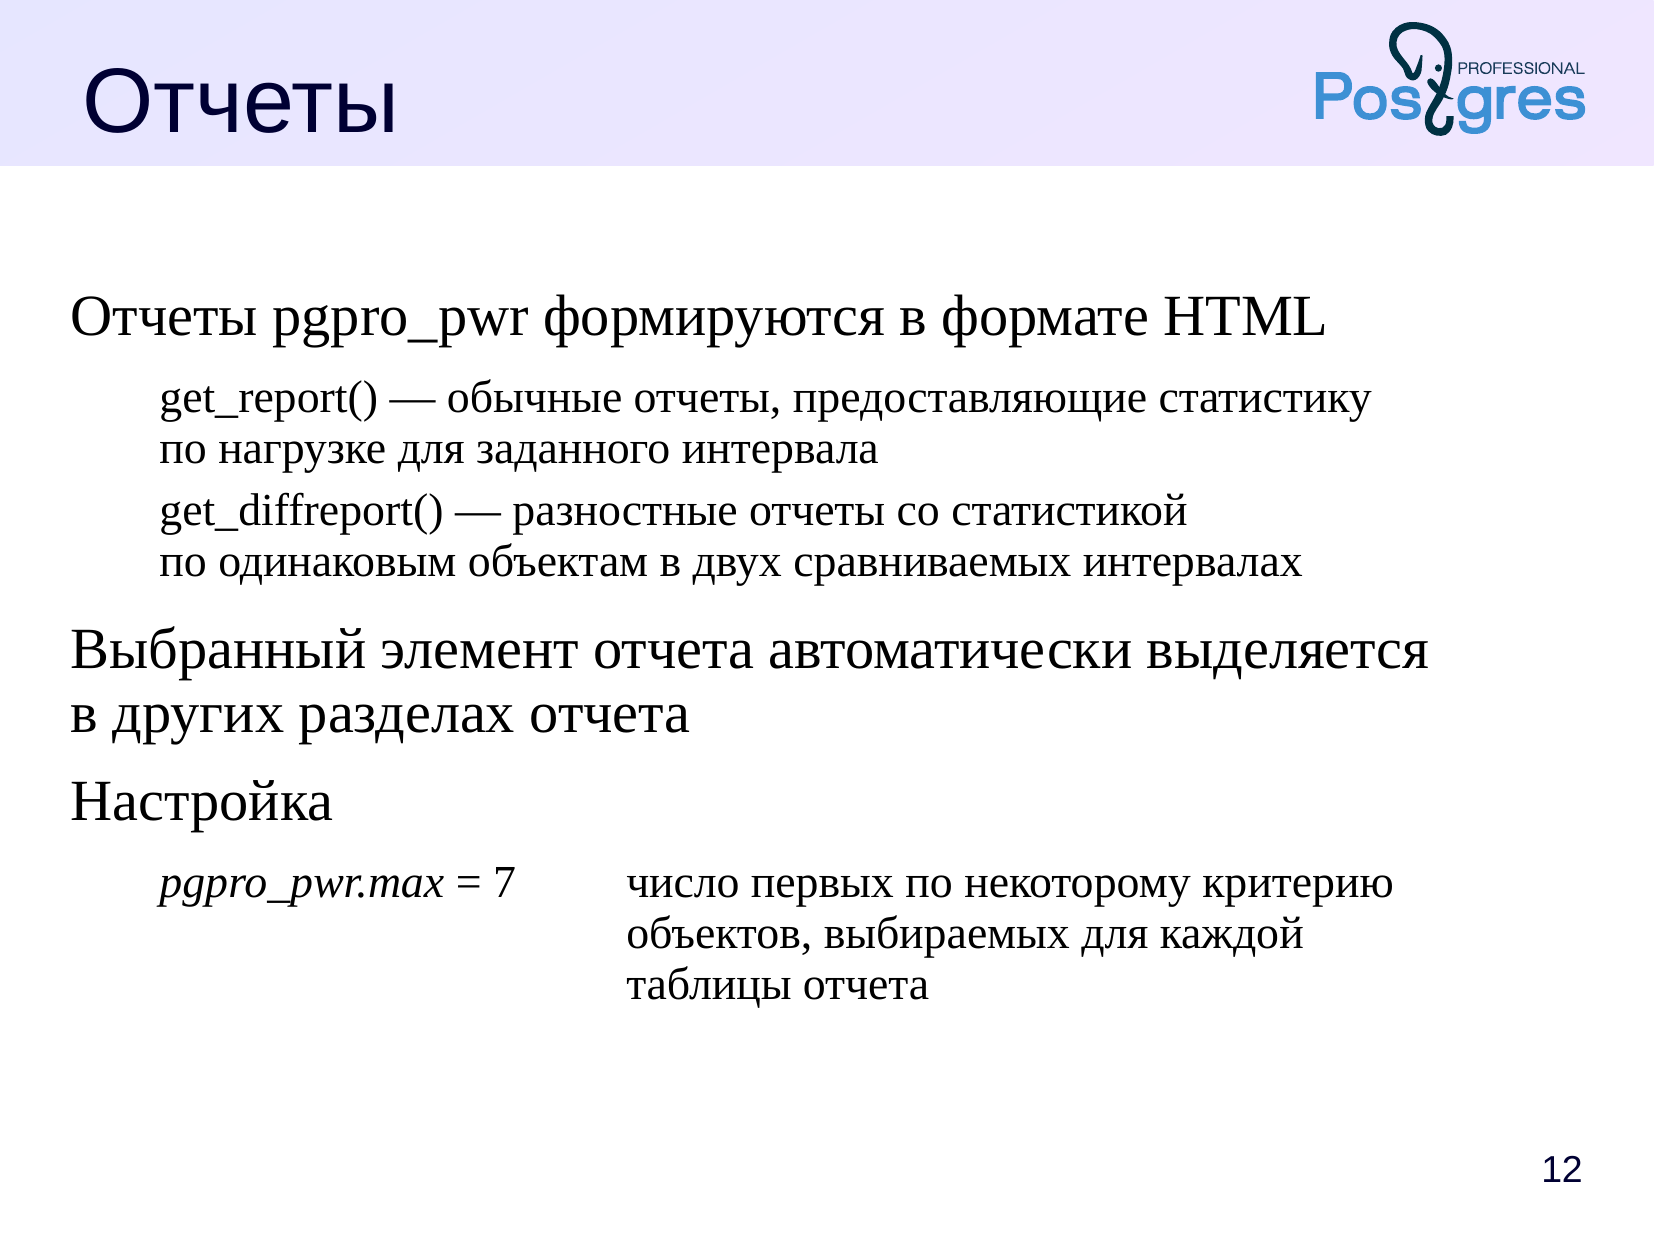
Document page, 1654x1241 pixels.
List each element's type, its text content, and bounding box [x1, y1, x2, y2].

title Отчеты [82, 49, 1252, 153]
list Отчеты pgpro_pwr формируются в формате HTML get_report() — обычные отчеты, предоставляющие статистику по нагрузке для заданного интервала get_diffreport() — разностные отчеты со статистикой по одинаковым объектам в двух сравниваемых интервалах Выбранный элемент отчета автоматически выделяется в других разделах отчета Настройка pgpro_pwr.max = 7 число первых по некоторому критерию объектов, выбираемых для каждой таблицы отчета [70, 283, 1583, 1134]
